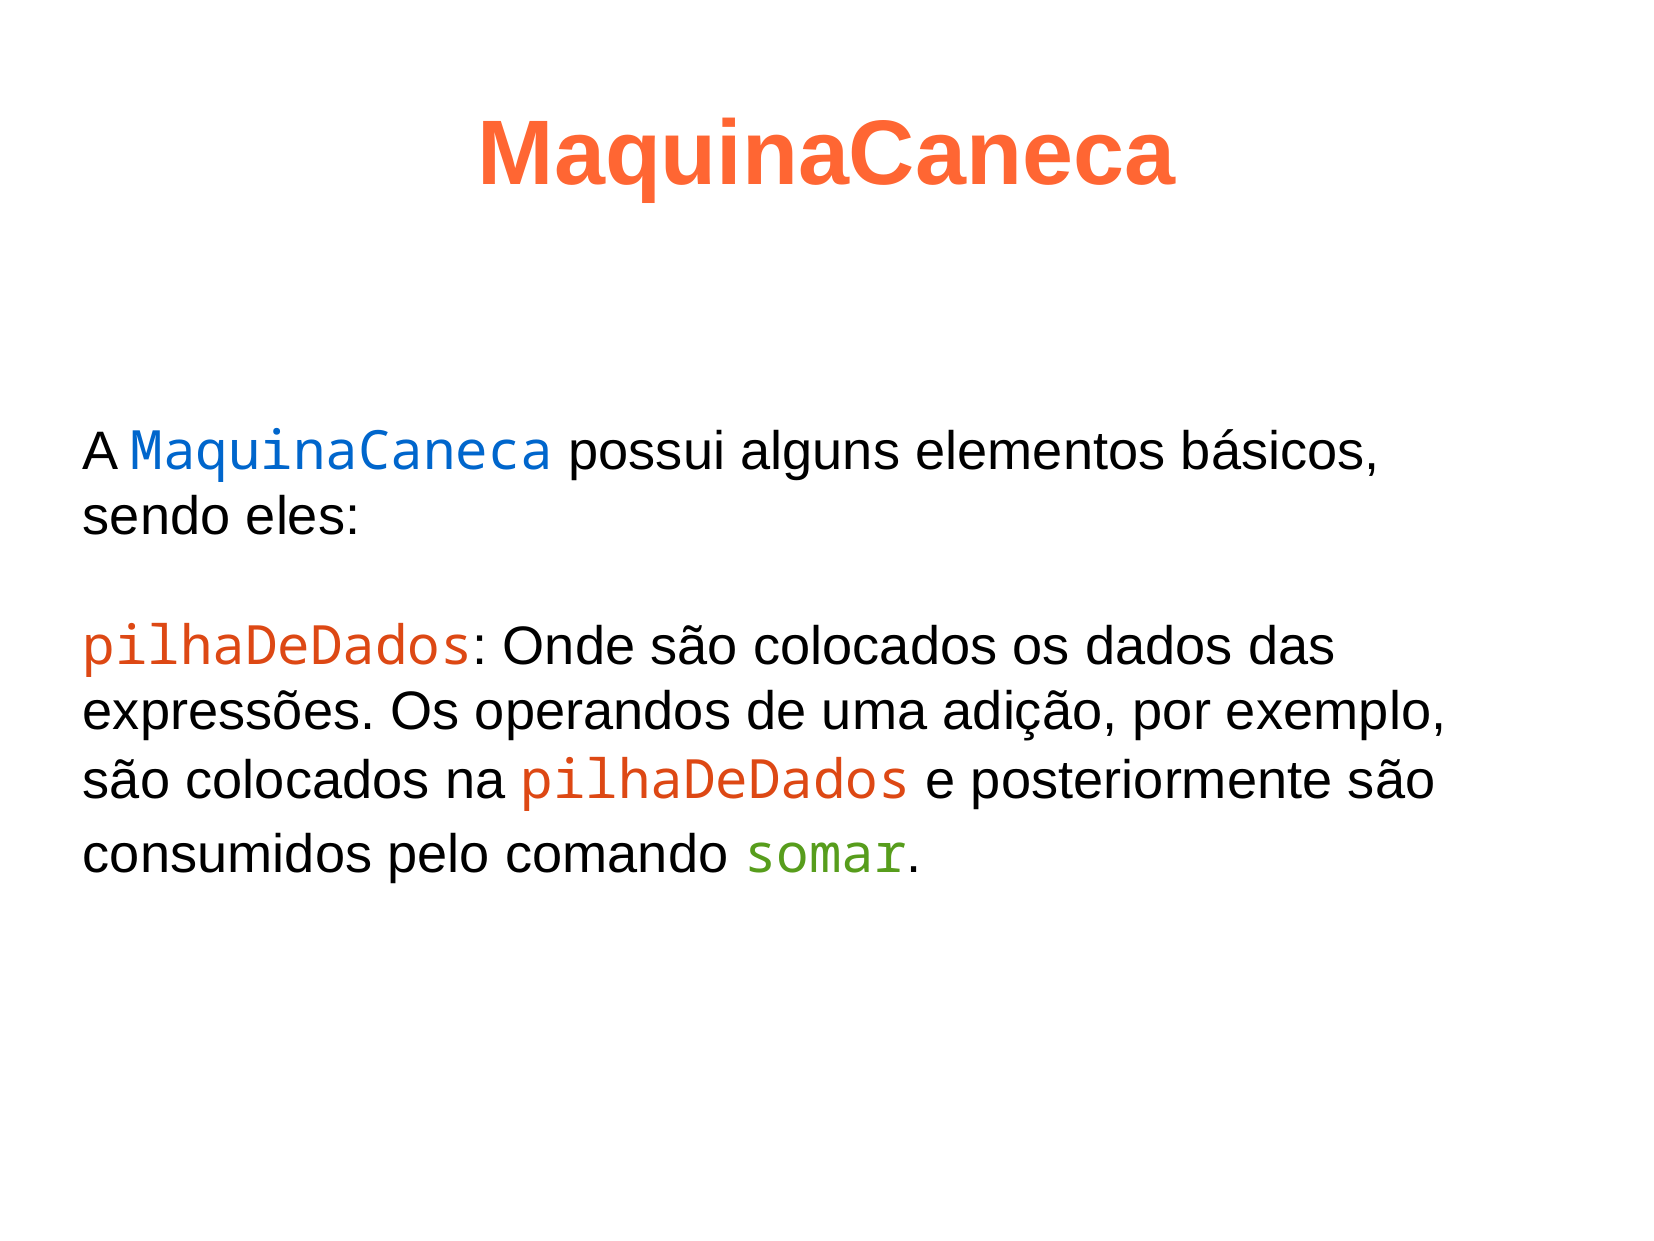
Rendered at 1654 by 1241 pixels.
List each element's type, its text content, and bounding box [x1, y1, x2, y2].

title MaquinaCaneca [82, 49, 1571, 257]
subtitle A MaquinaCaneca possui alguns elementos básicos, sendo eles: pilhaDeDados: Onde são colocados os dados das expressões. Os operandos de uma adição, por exemplo, são colocados na pilhaDeDados e posteriormente são consumidos pelo comando somar. [82, 290, 1538, 1010]
